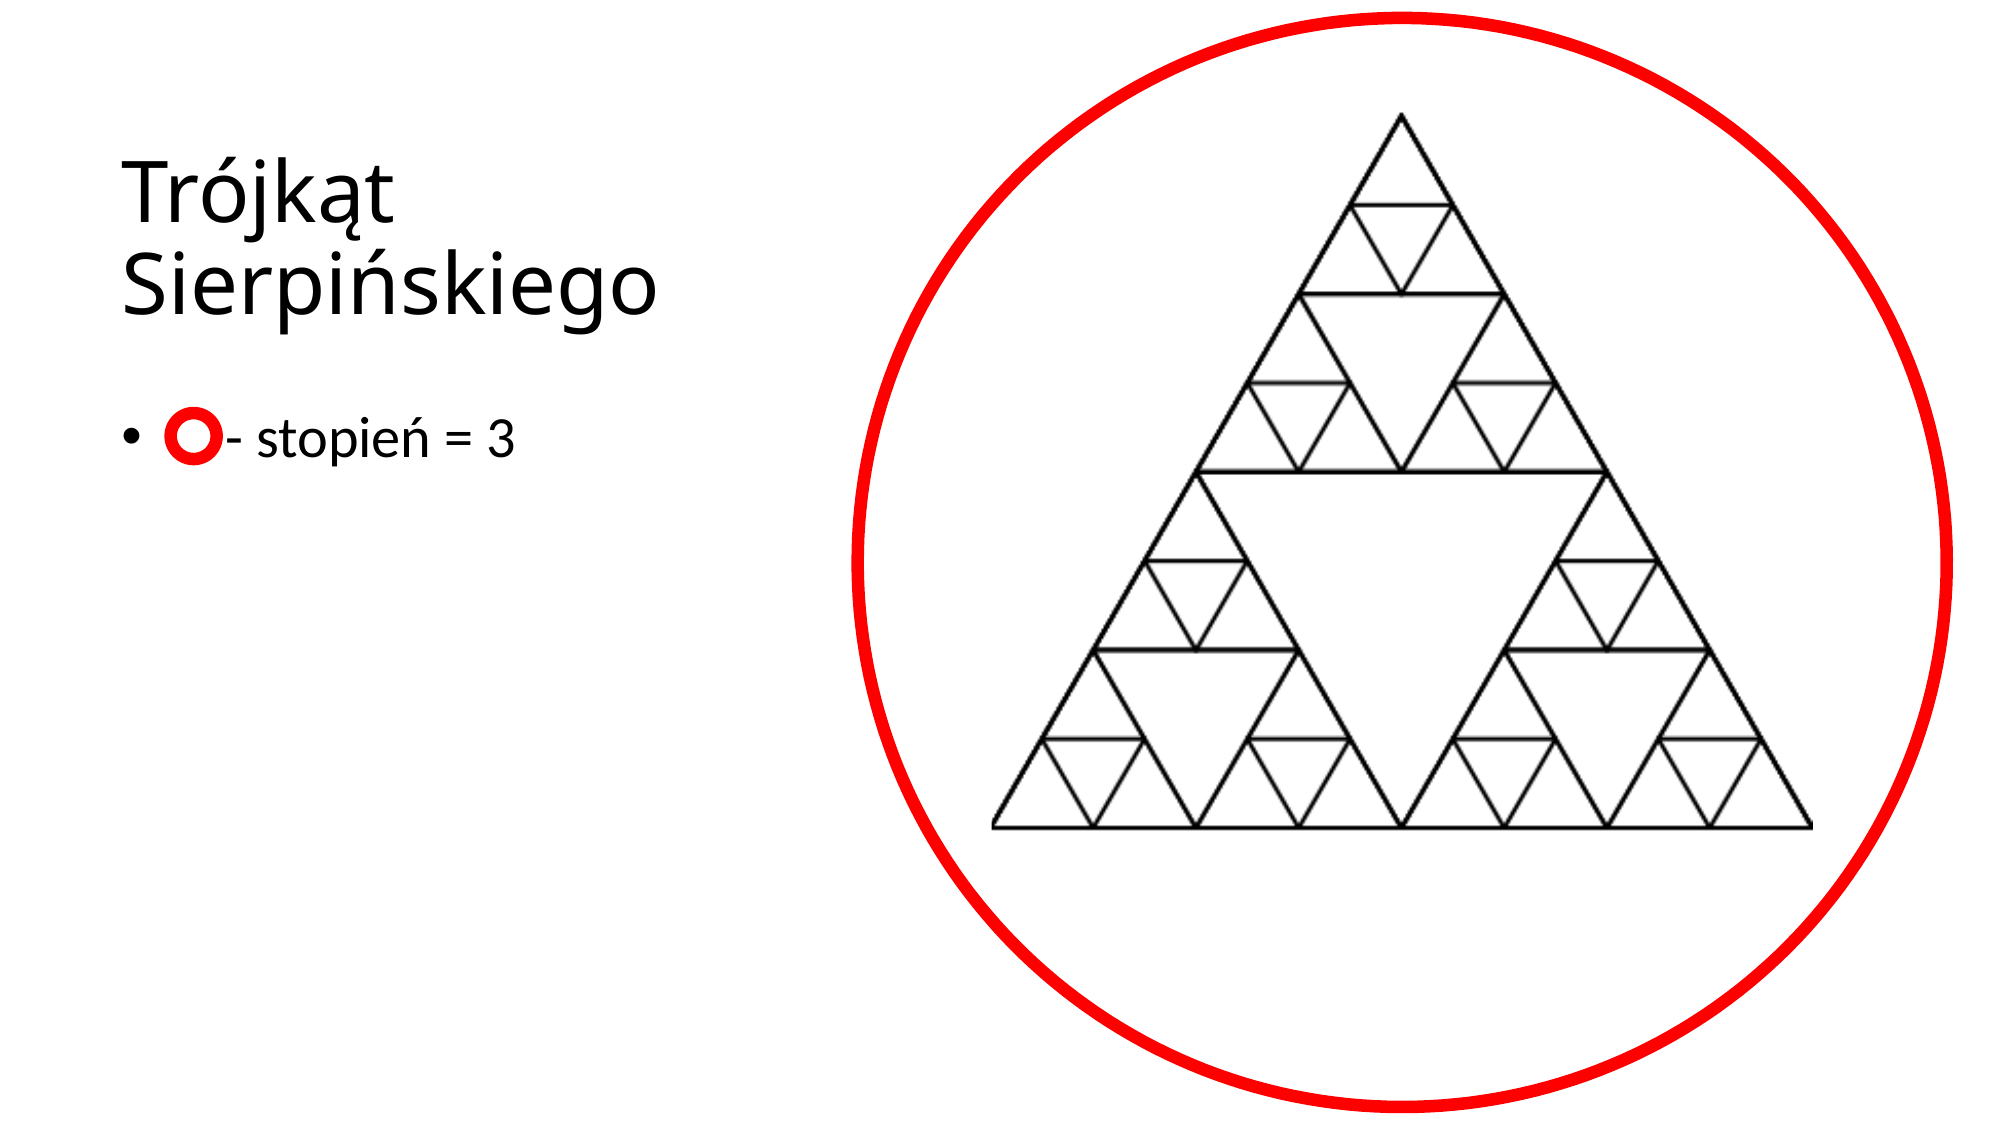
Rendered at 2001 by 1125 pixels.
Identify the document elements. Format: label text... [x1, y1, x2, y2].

list - stopień = 3 [106, 399, 706, 1021]
title Trójkąt Sierpińskiego [106, 103, 706, 379]
picture [1708, 103, 1813, 194]
picture [991, 103, 1096, 194]
picture [991, 103, 1813, 849]
